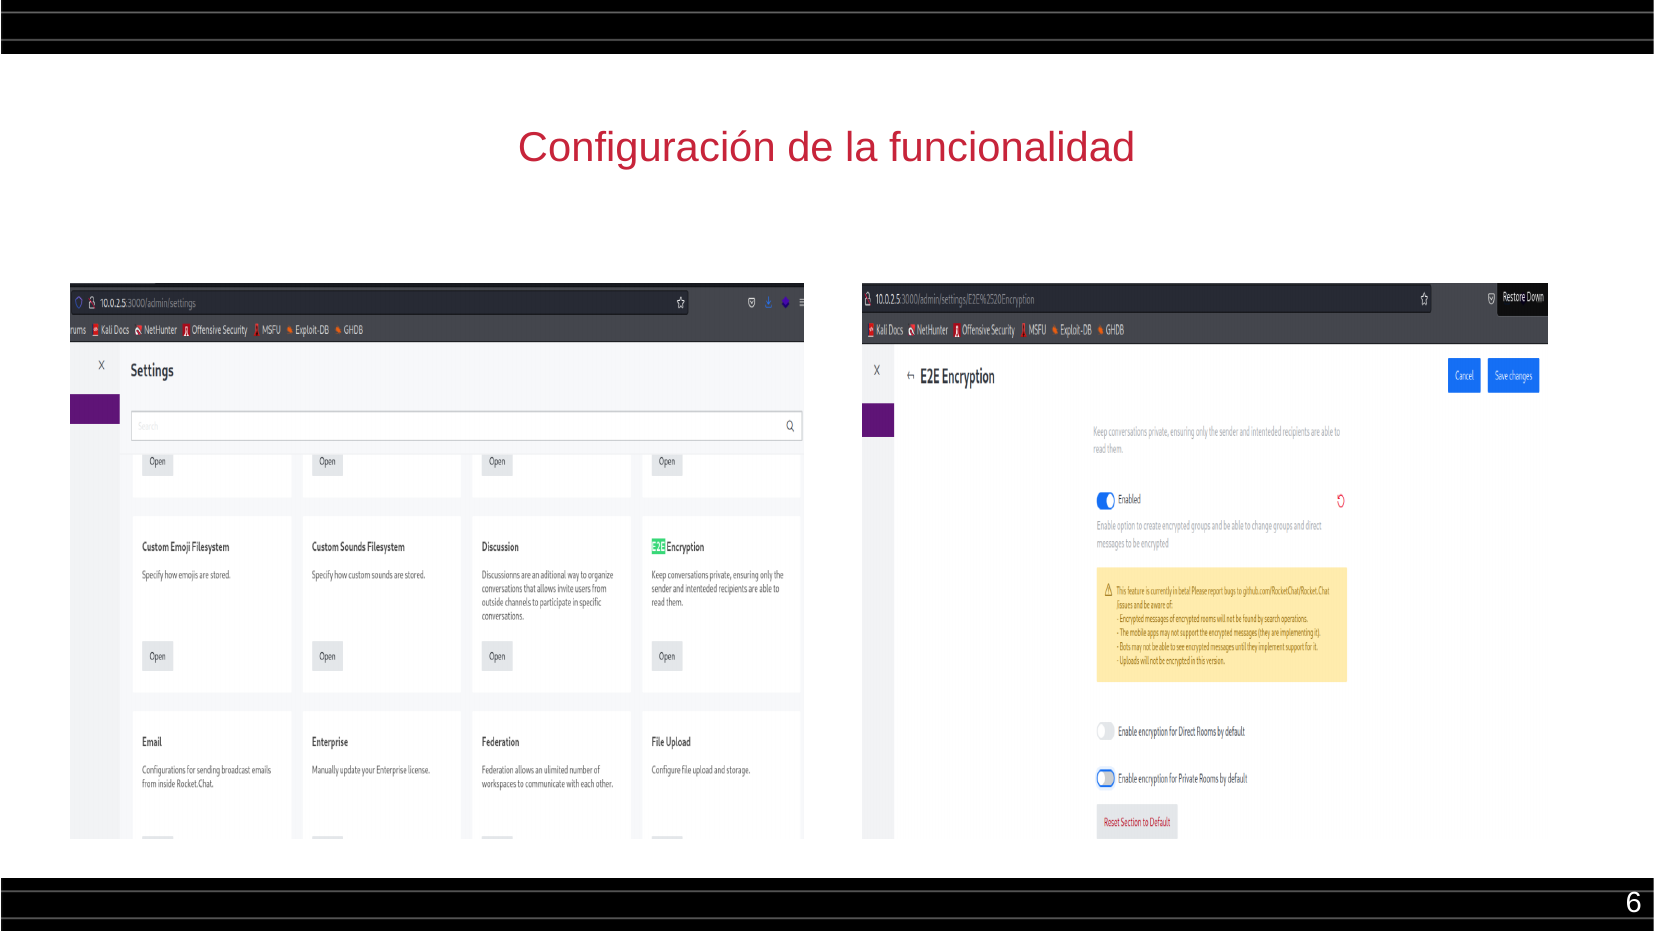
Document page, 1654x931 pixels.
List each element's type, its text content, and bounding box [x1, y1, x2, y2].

picture [862, 283, 1548, 839]
title Configuración de la funcionalidad [82, 92, 1571, 201]
picture [70, 283, 804, 839]
picture [1, 0, 1654, 54]
picture [1, 878, 1654, 931]
